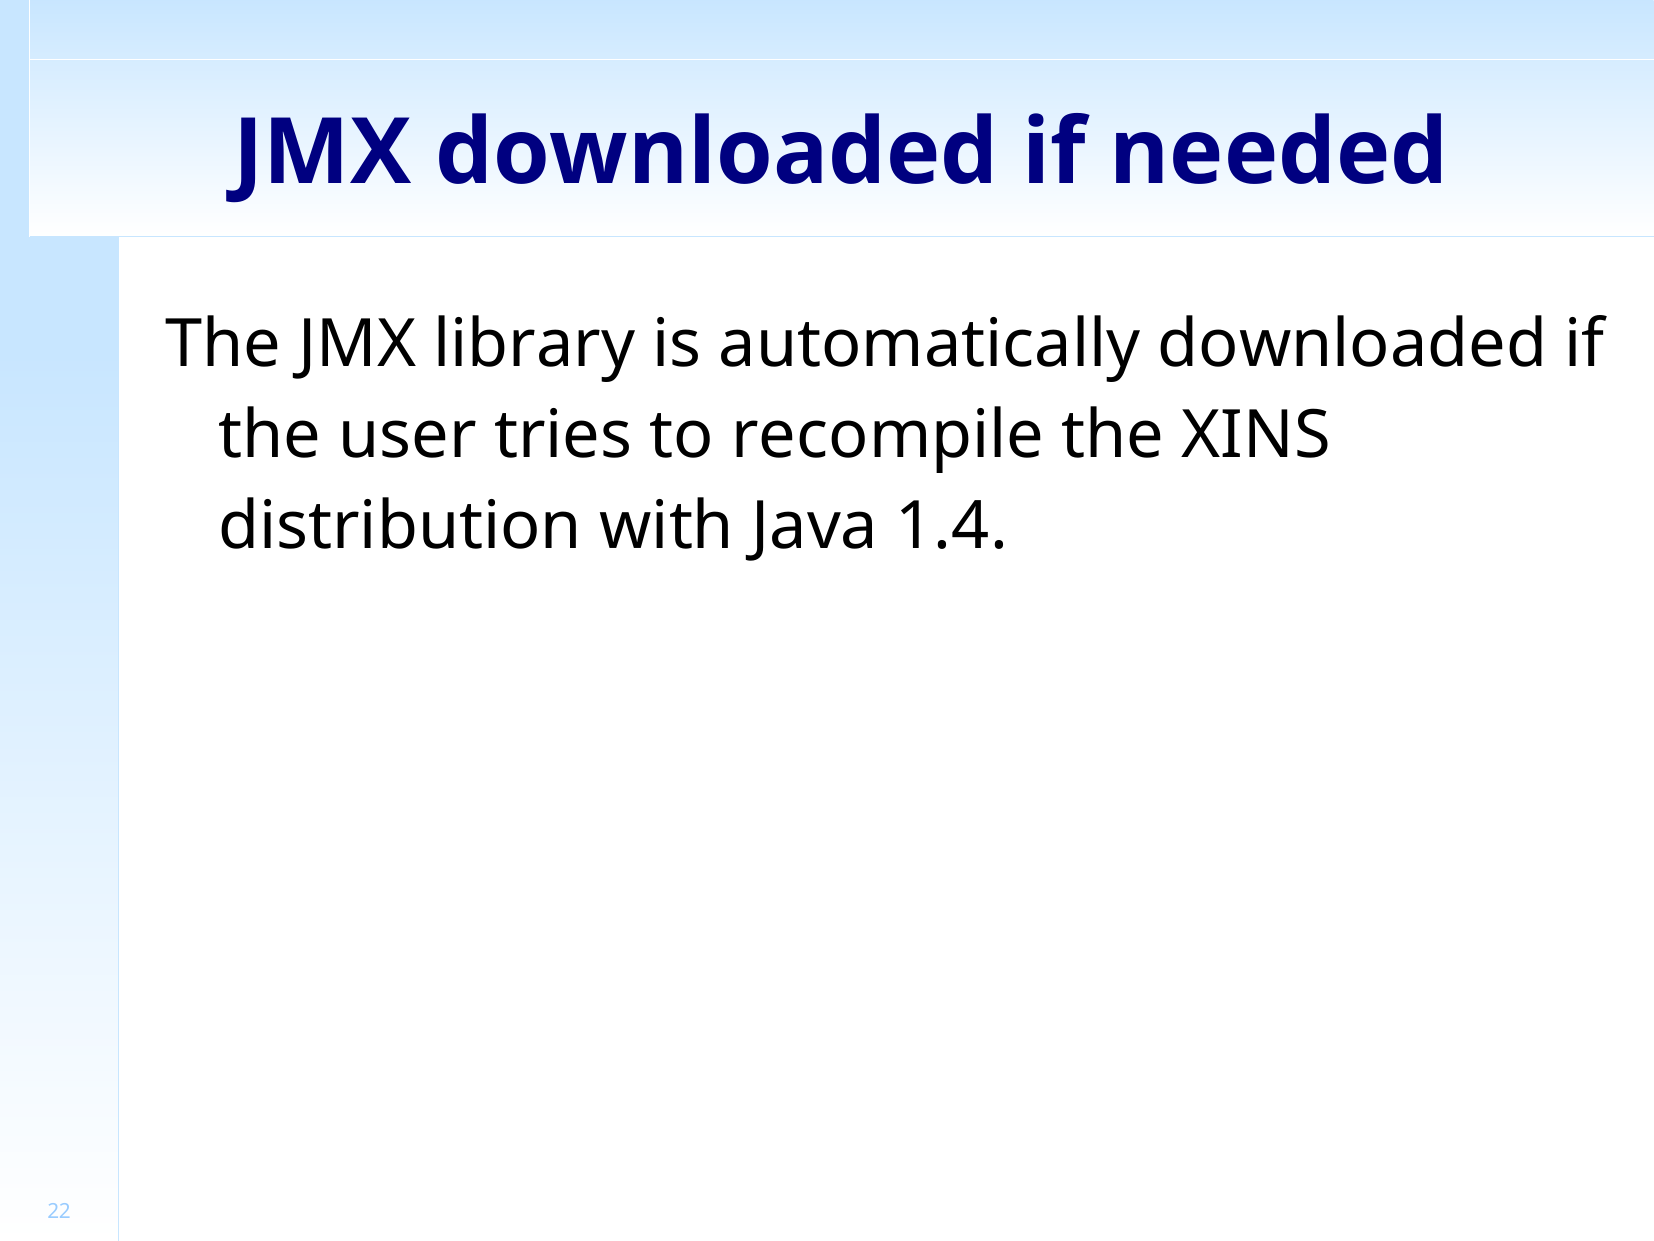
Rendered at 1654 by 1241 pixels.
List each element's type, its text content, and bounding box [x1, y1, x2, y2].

list The JMX library is automatically downloaded if the user tries to recompile the XINS distribution with Java 1.4. [147, 295, 1625, 1182]
title JMX downloaded if needed [29, 59, 1654, 237]
